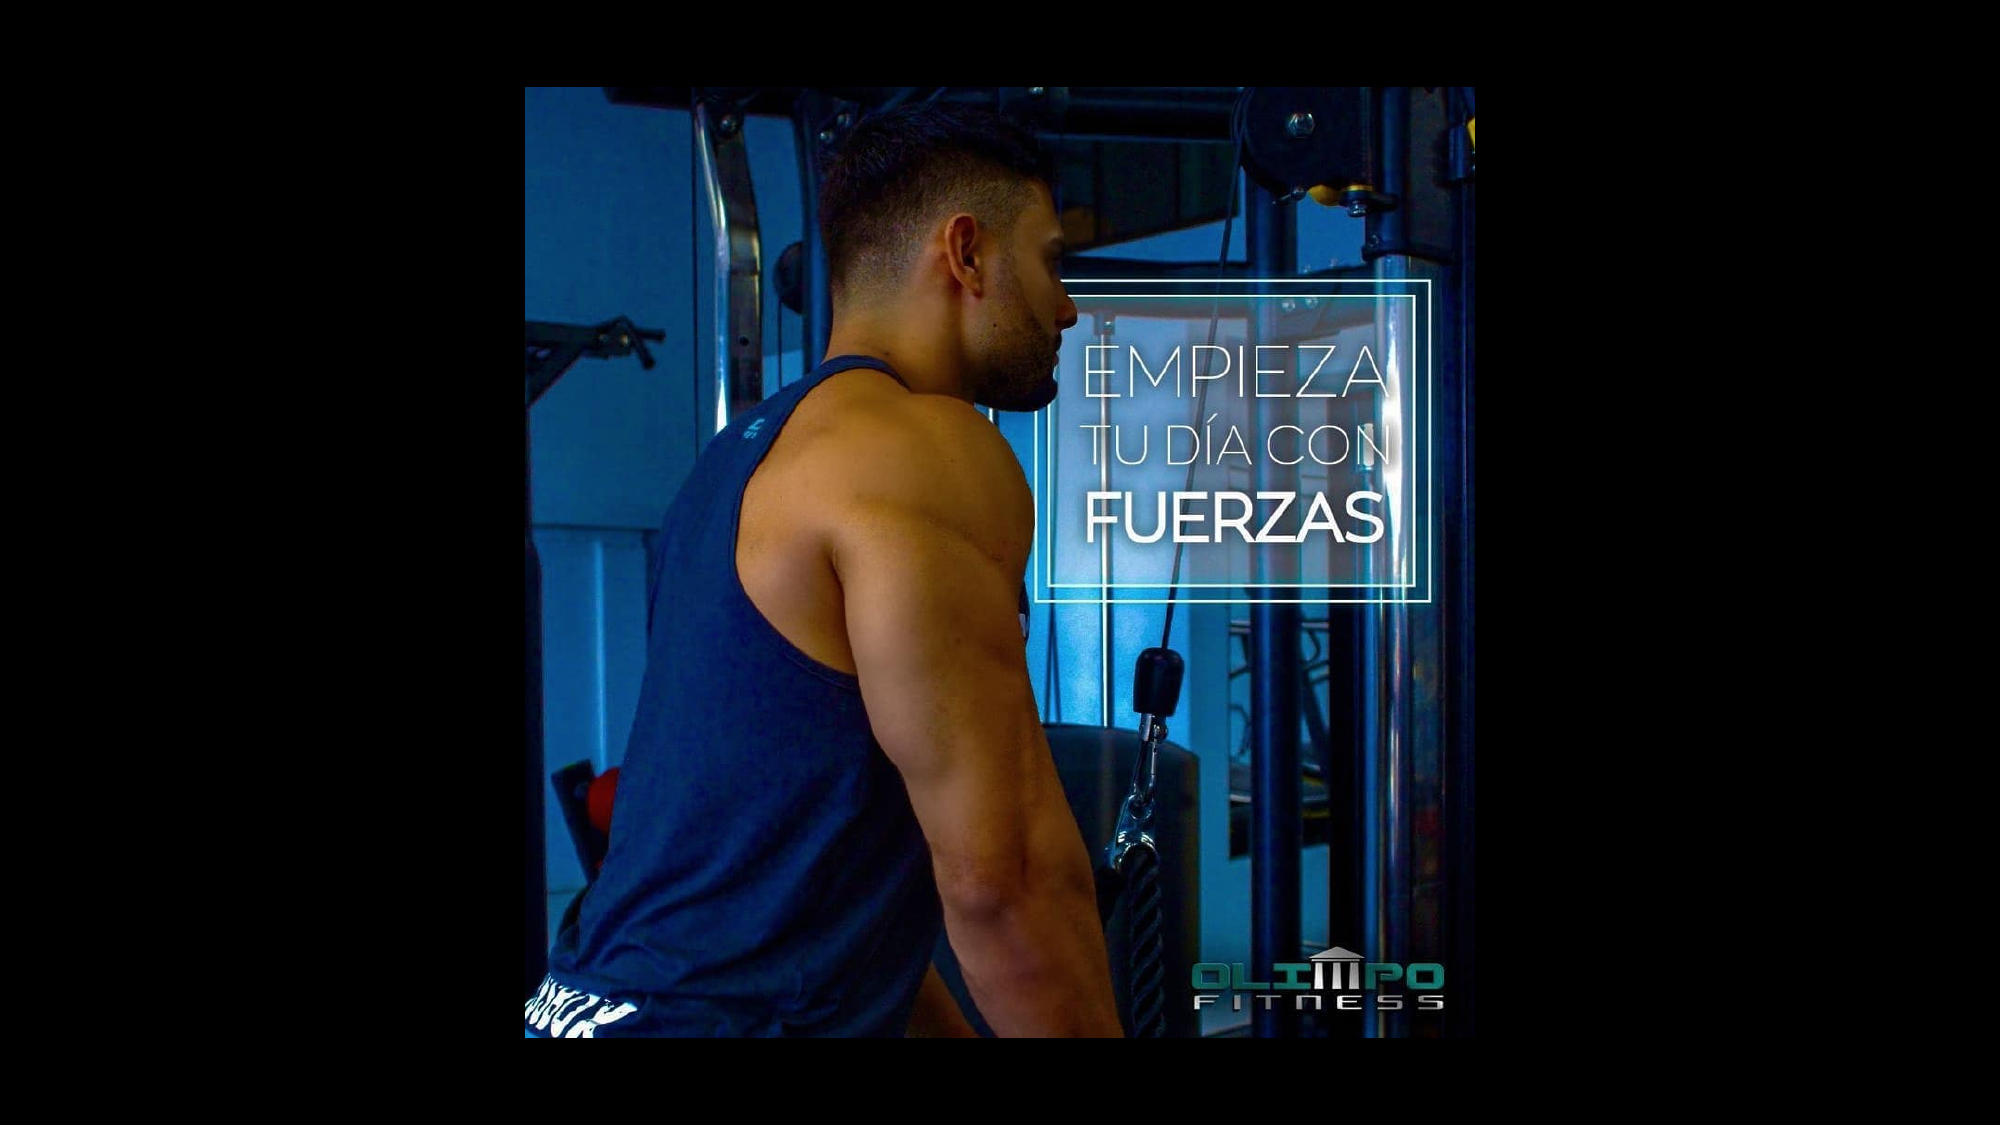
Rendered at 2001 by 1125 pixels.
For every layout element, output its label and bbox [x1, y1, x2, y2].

picture [525, 87, 1475, 1038]
